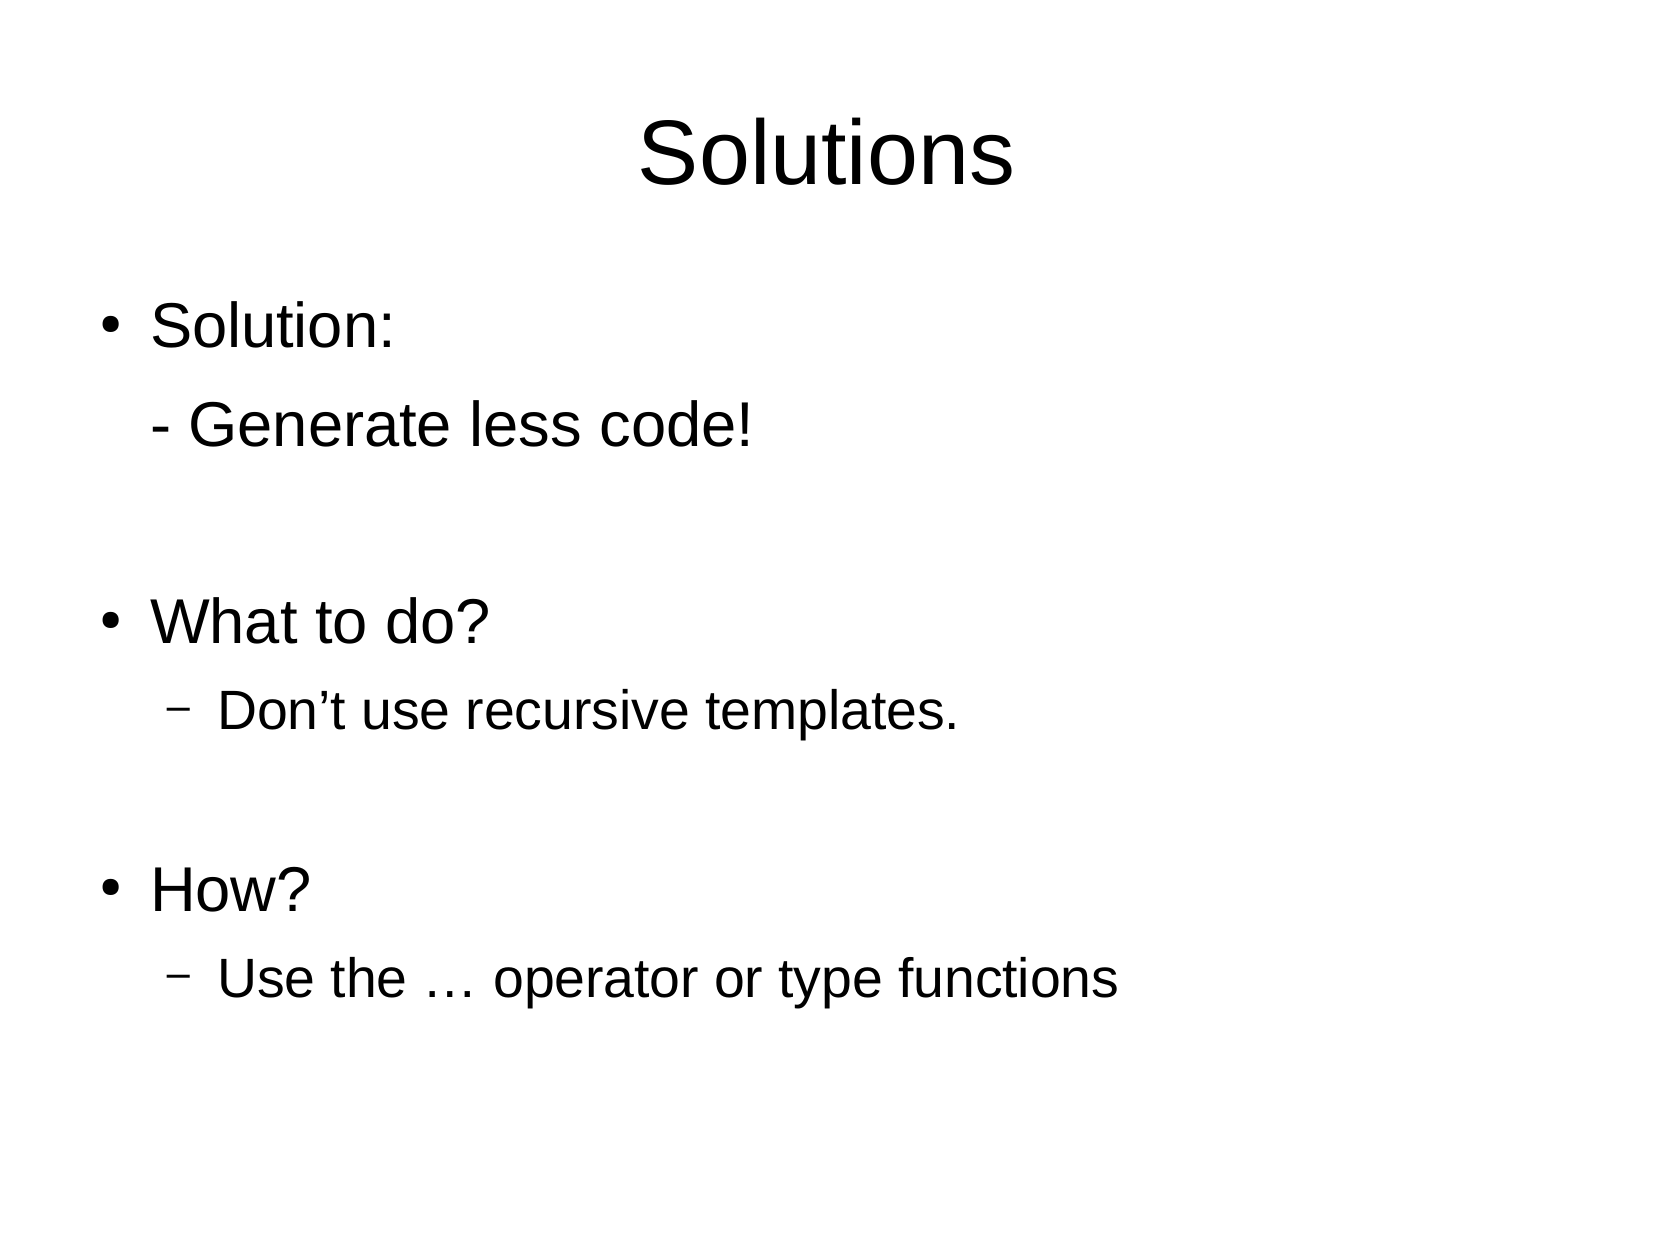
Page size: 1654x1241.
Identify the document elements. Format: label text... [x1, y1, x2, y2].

title Solutions [82, 49, 1571, 257]
list Solution: - Generate less code! What to do? Don’t use recursive templates. How? Use the … operator or type functions [82, 290, 1571, 1010]
